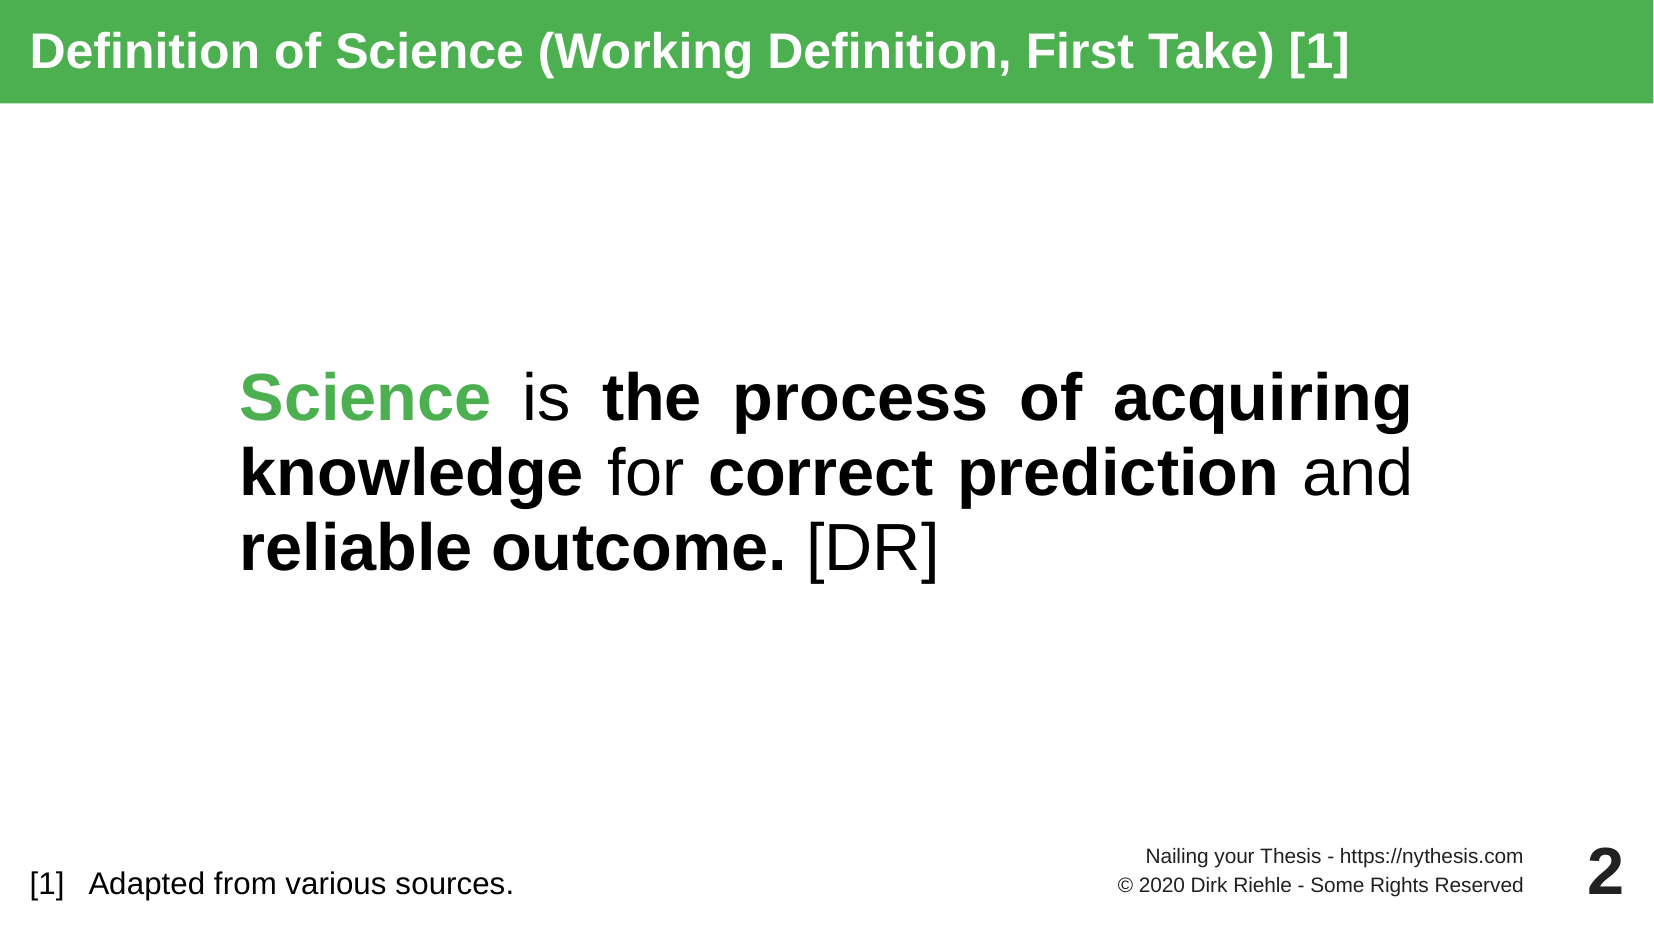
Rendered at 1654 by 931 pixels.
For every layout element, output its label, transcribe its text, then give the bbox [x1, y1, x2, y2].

text_box [1] Adapted from various sources. [0, 752, 1182, 931]
title Definition of Science (Working Definition, First Take) [1] [0, 0, 1654, 104]
subtitle Science is the process of acquiring knowledge for correct prediction and reliable outcome. [DR] [29, 132, 1625, 813]
